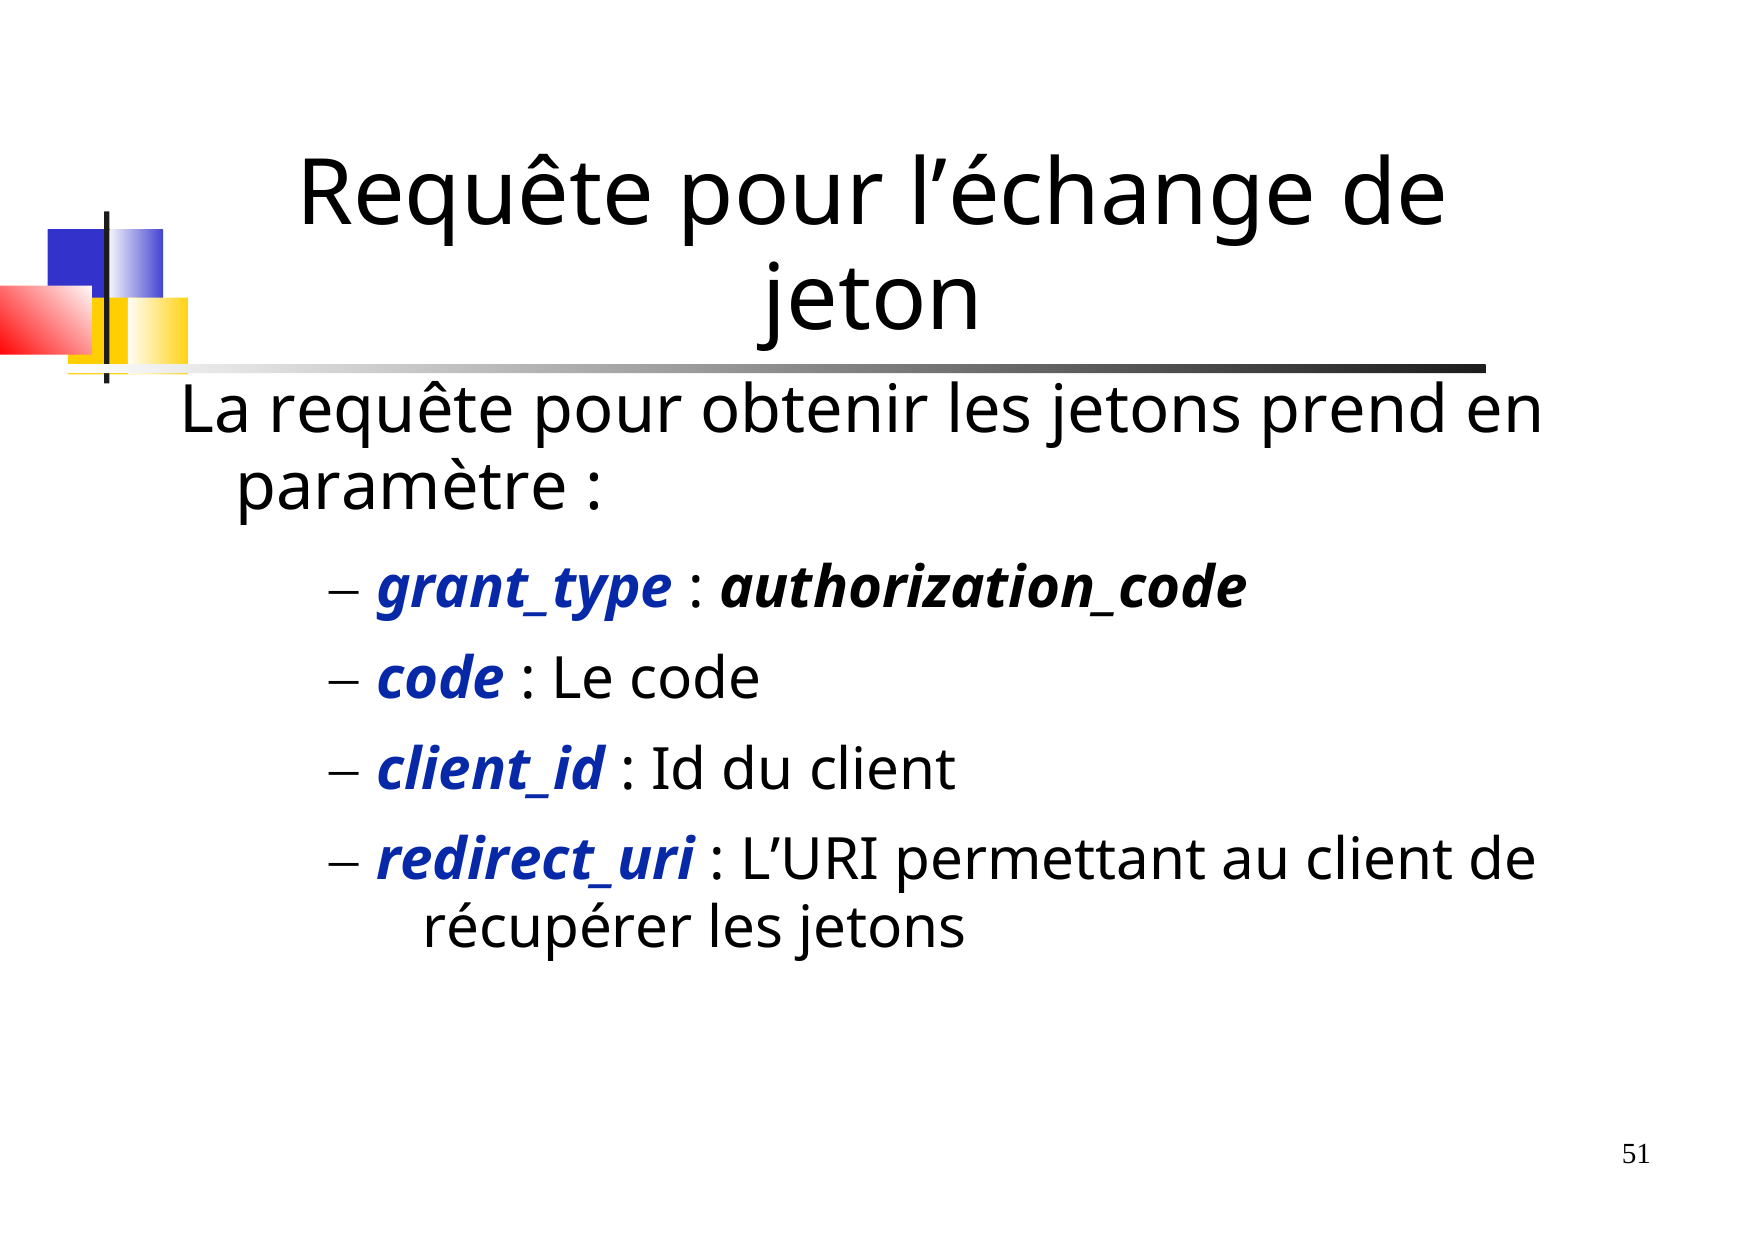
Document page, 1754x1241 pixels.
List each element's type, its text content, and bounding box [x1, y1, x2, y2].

title Requête pour l’échange de jeton [179, 139, 1567, 351]
list La requête pour obtenir les jetons prend en paramètre : grant_type : authorization_code code : Le code client_id : Id du client redirect_uri : L’URI permettant au client de récupérer les jetons [179, 371, 1567, 1091]
